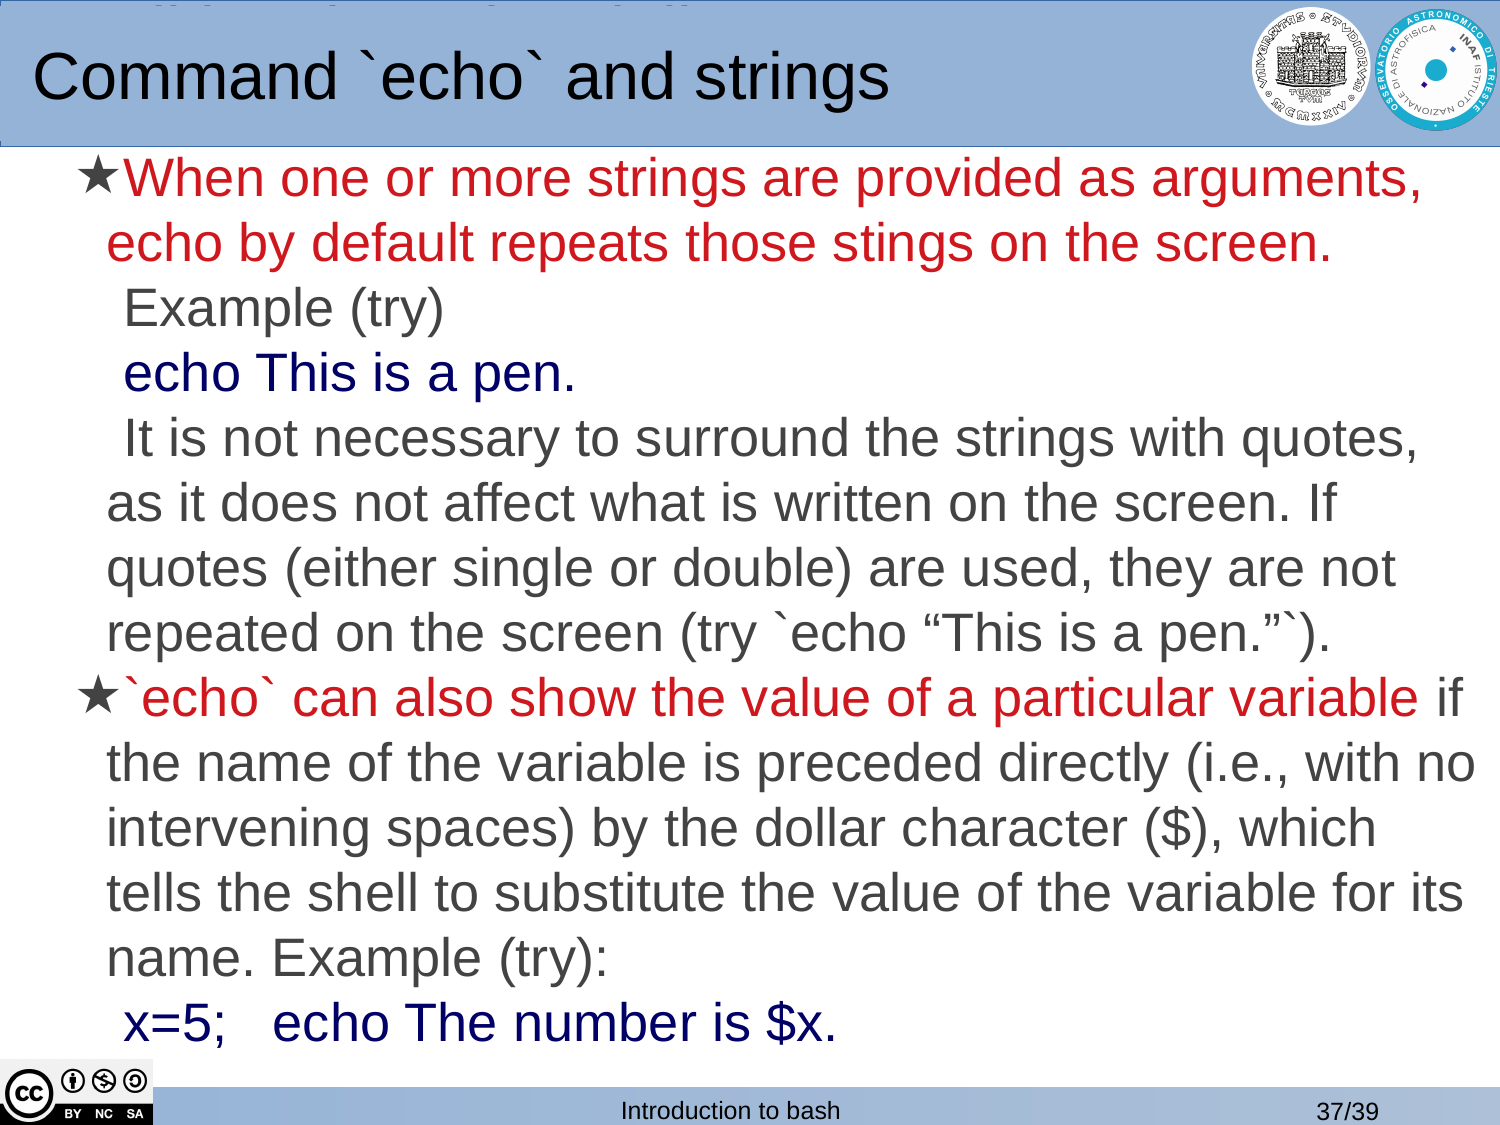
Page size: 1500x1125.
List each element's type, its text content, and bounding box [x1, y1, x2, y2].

title Traditional service delivery [0, 0, 1500, 135]
text_box Command `echo` and strings [0, 5, 1232, 141]
picture [0, 1059, 153, 1125]
list When one or more strings are provided as arguments, echo by default repeats those stings on the screen. Example (try) echo This is a pen. It is not necessary to surround the strings with quotes, as it does not affect what is written on the screen. If quotes (either single or double) are used, they are not repeated on the screen (try `echo “This is a pen.”`). `echo` can also show the value of a particular variable if the name of the variable is preceded directly (i.e., with no intervening spaces) by the dollar character ($), which tells the shell to substitute the value of the variable for its name. Example (try): x=5; echo The number is $x. [16, 135, 1500, 1081]
